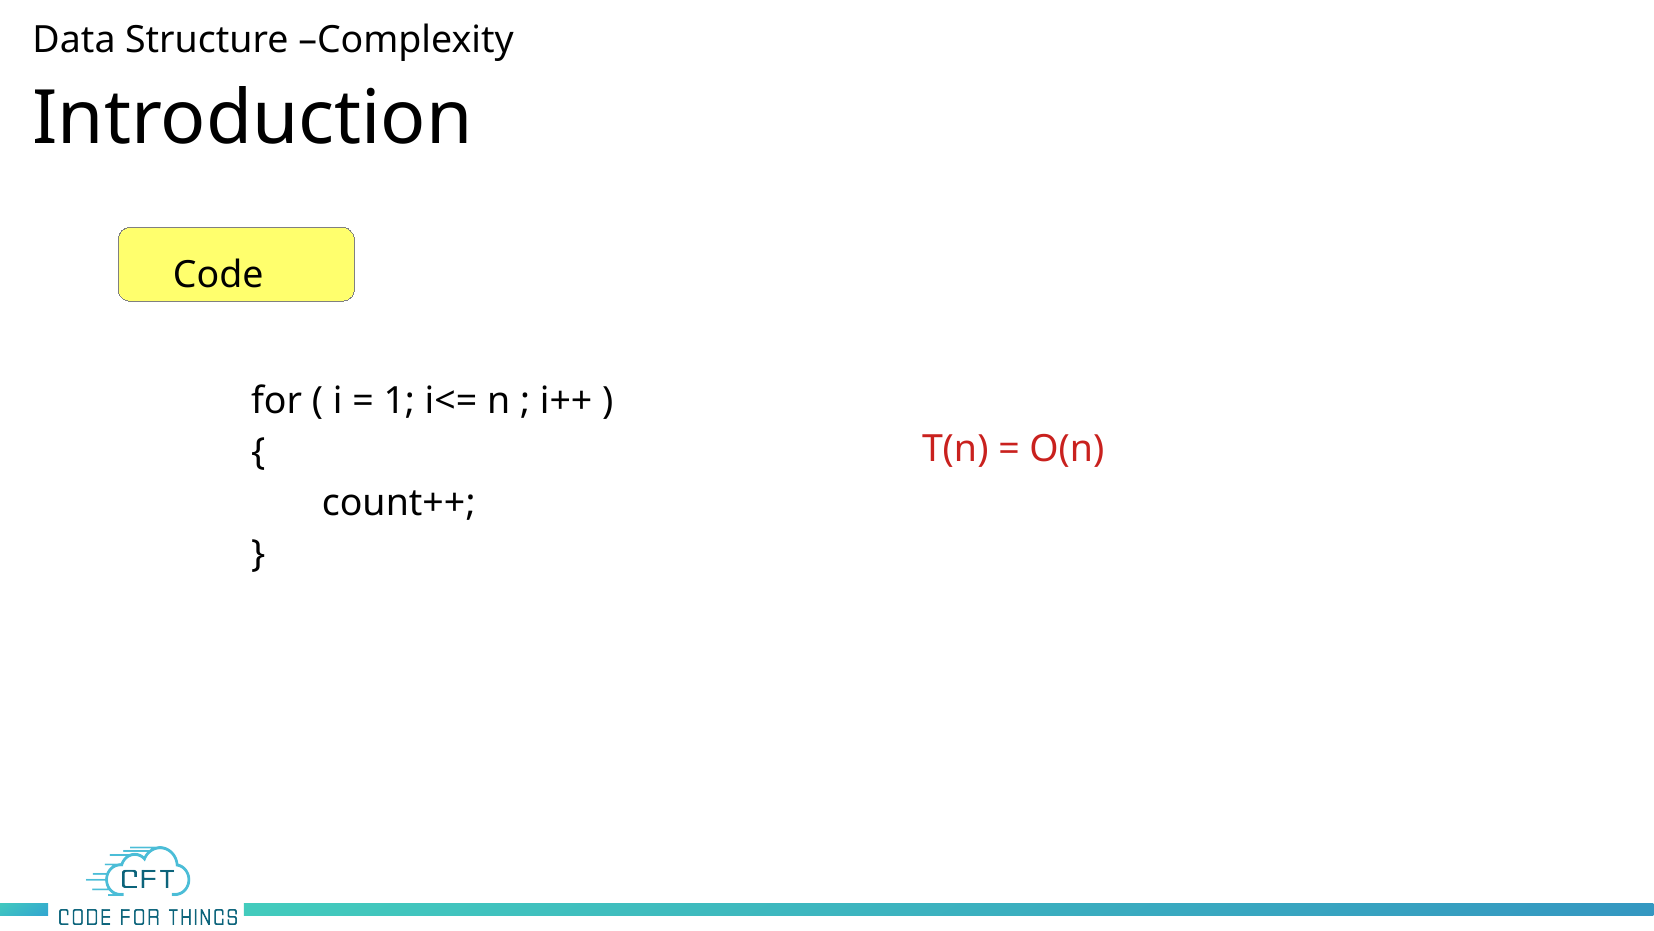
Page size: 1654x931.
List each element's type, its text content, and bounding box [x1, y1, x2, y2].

text_box Code [158, 239, 308, 299]
title Data Structure –Complexity Introduction [32, 12, 1184, 166]
text_box [118, 227, 355, 302]
text_box for ( i = 1; i<= n ; i++ ) { count++; } [200, 366, 768, 556]
picture [59, 846, 237, 925]
text_box T(n) = O(n) [897, 414, 1193, 473]
